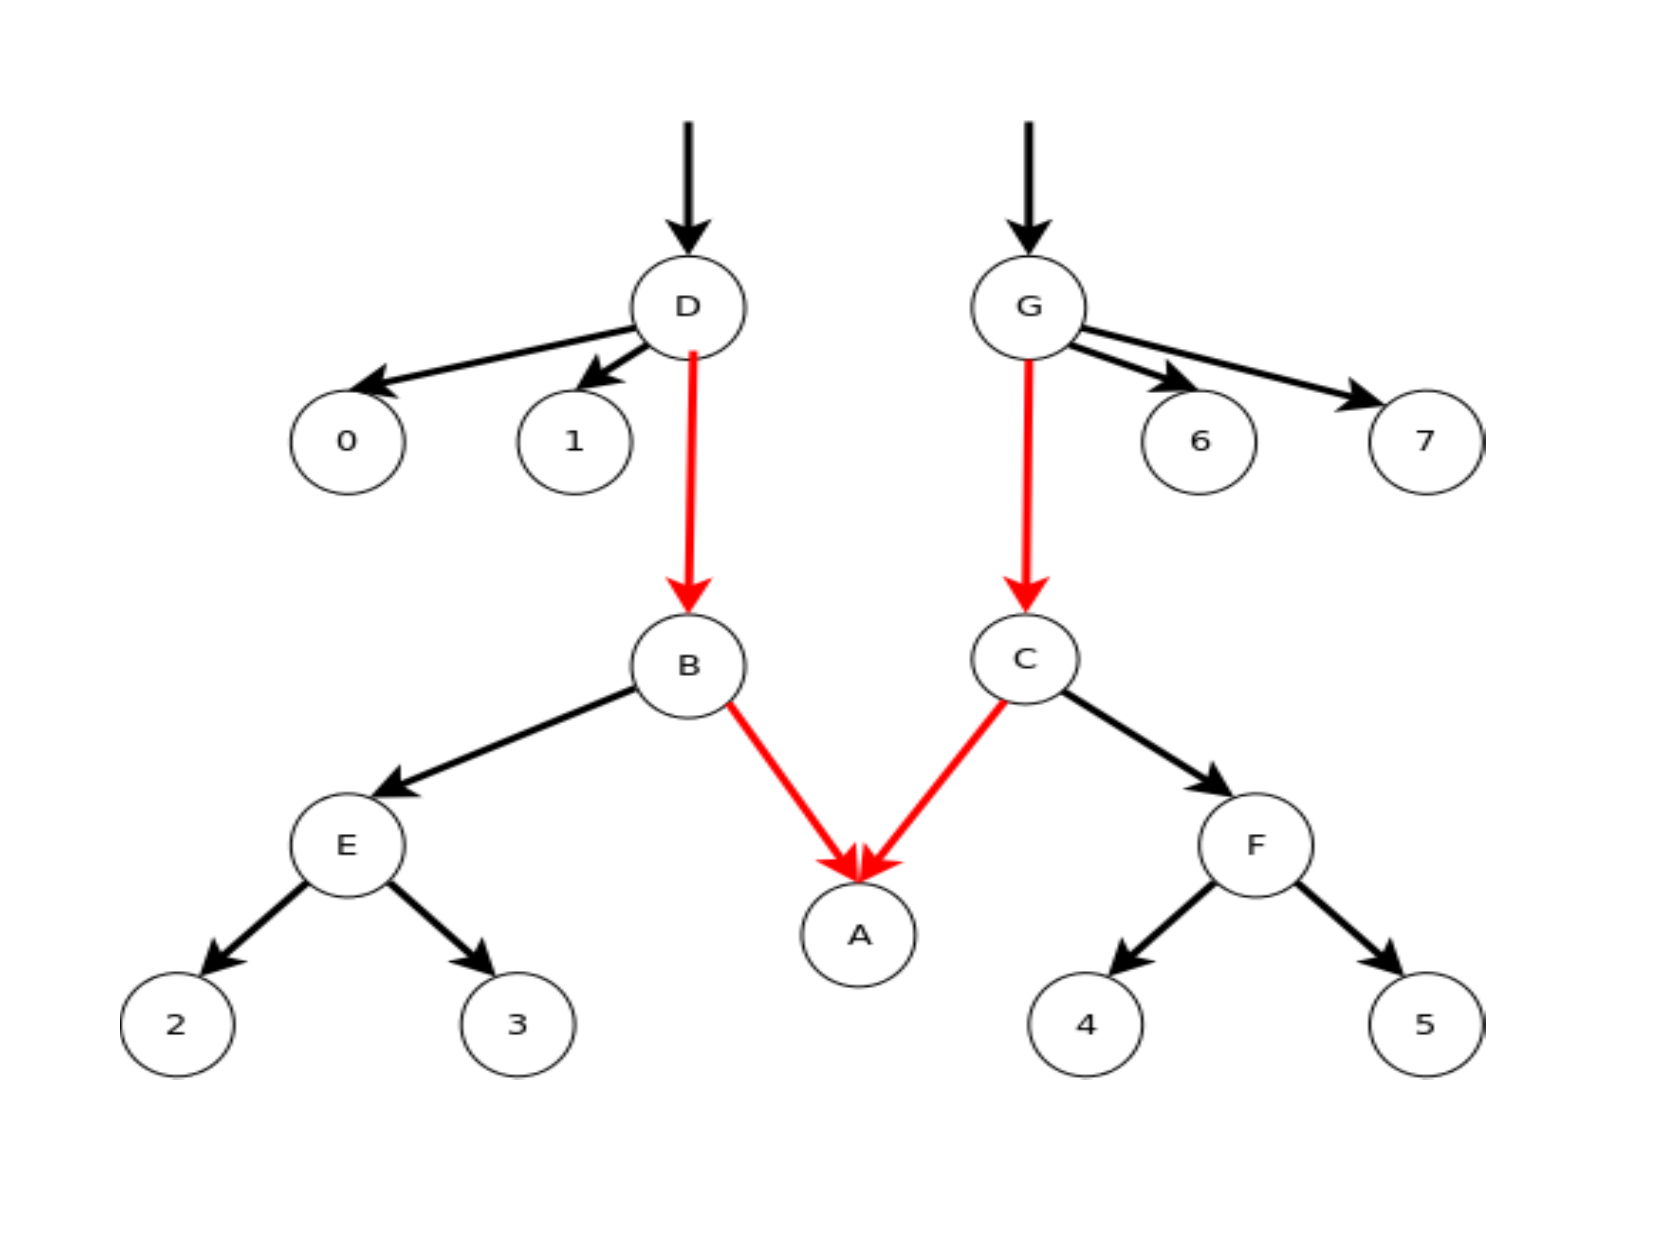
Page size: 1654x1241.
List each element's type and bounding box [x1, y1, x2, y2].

picture [120, 119, 1486, 1081]
